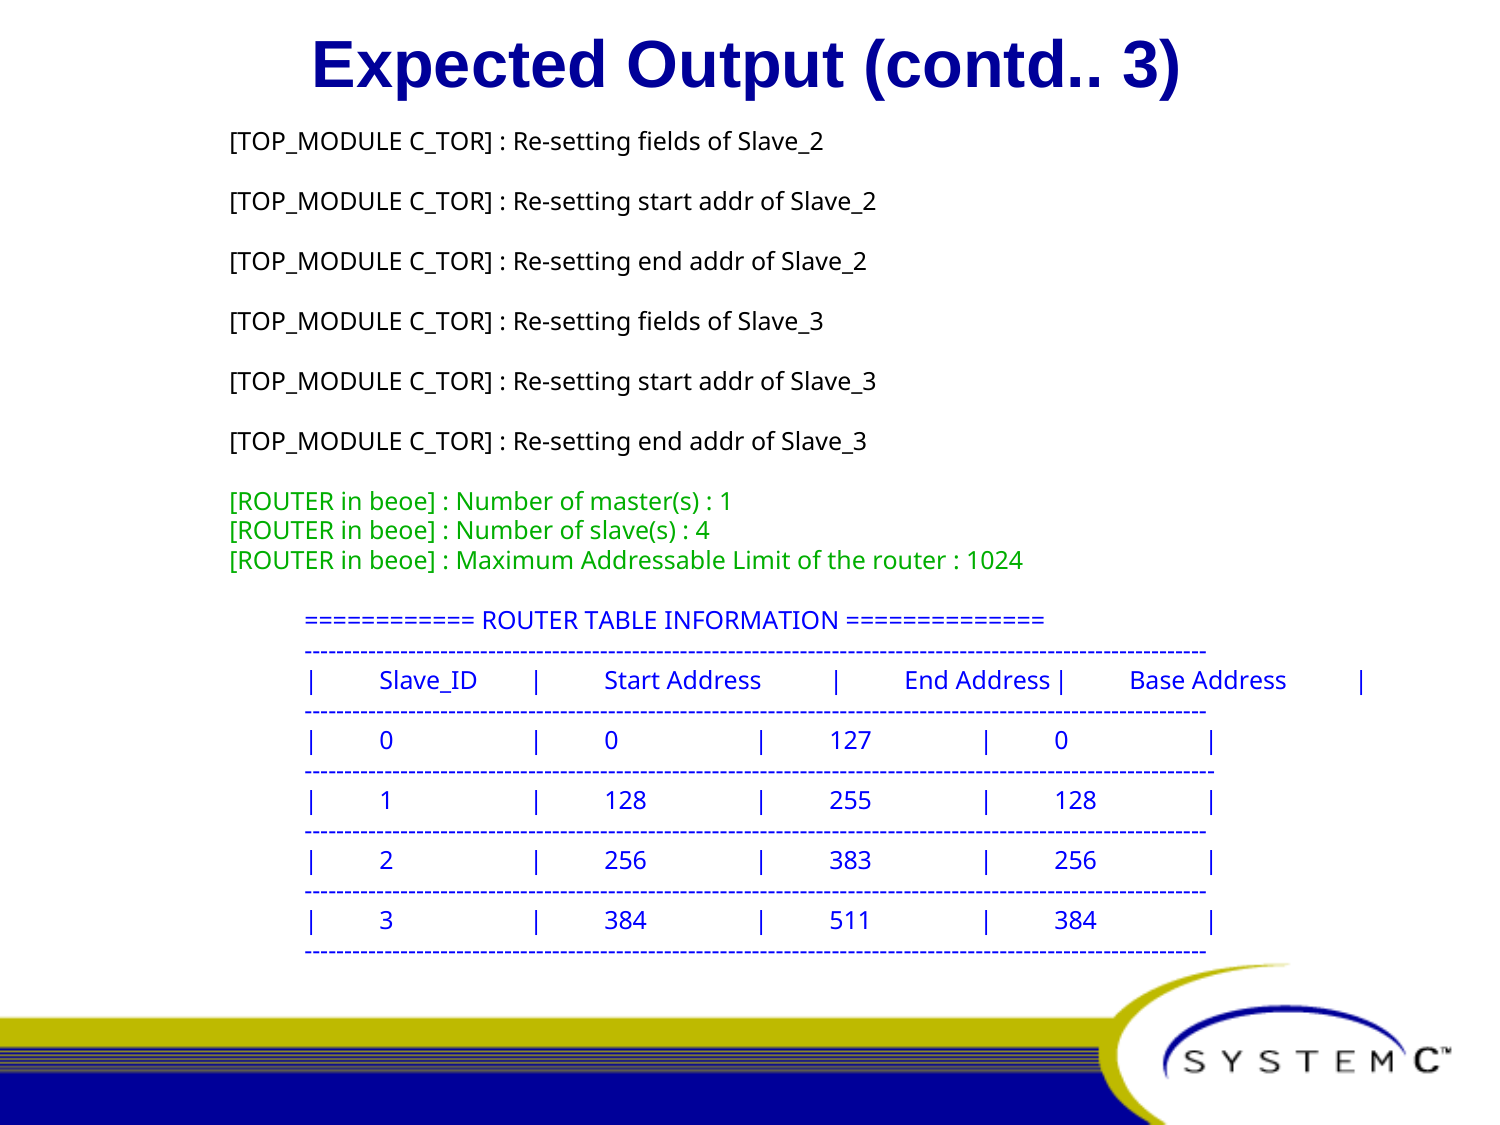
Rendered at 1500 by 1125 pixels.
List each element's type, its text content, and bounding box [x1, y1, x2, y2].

text_box [TOP_MODULE C_TOR] : Re-setting fields of Slave_2 [TOP_MODULE C_TOR] : Re-setting start addr of Slave_2 [TOP_MODULE C_TOR] : Re-setting end addr of Slave_2 [TOP_MODULE C_TOR] : Re-setting fields of Slave_3 [TOP_MODULE C_TOR] : Re-setting start addr of Slave_3 [TOP_MODULE C_TOR] : Re-setting end addr of Slave_3 [ROUTER in beoe] : Number of master(s) : 1 [ROUTER in beoe] : Number of slave(s) : 4 [ROUTER in beoe] : Maximum Addressable Limit of the router : 1024 ============ ROUTER TABLE INFORMATION ============== ----------------------------------------------------------------------------------------------------------------- | Slave_ID | Start Address | End Address | Base Address | ----------------------------------------------------------------------------------------------------------------- | 0 | 0 | 127 | 0 | ------------------------------------------------------------------------------------------------------------------ | 1 | 128 | 255 | 128 | ----------------------------------------------------------------------------------------------------------------- | 2 | 256 | 383 | 256 | ----------------------------------------------------------------------------------------------------------------- | 3 | 384 | 511 | 384 | ----------------------------------------------------------------------------------------------------------------- [214, 118, 1384, 976]
picture [0, 0, 1500, 1125]
text_box Expected Output (contd.. 3) [215, 25, 1279, 109]
